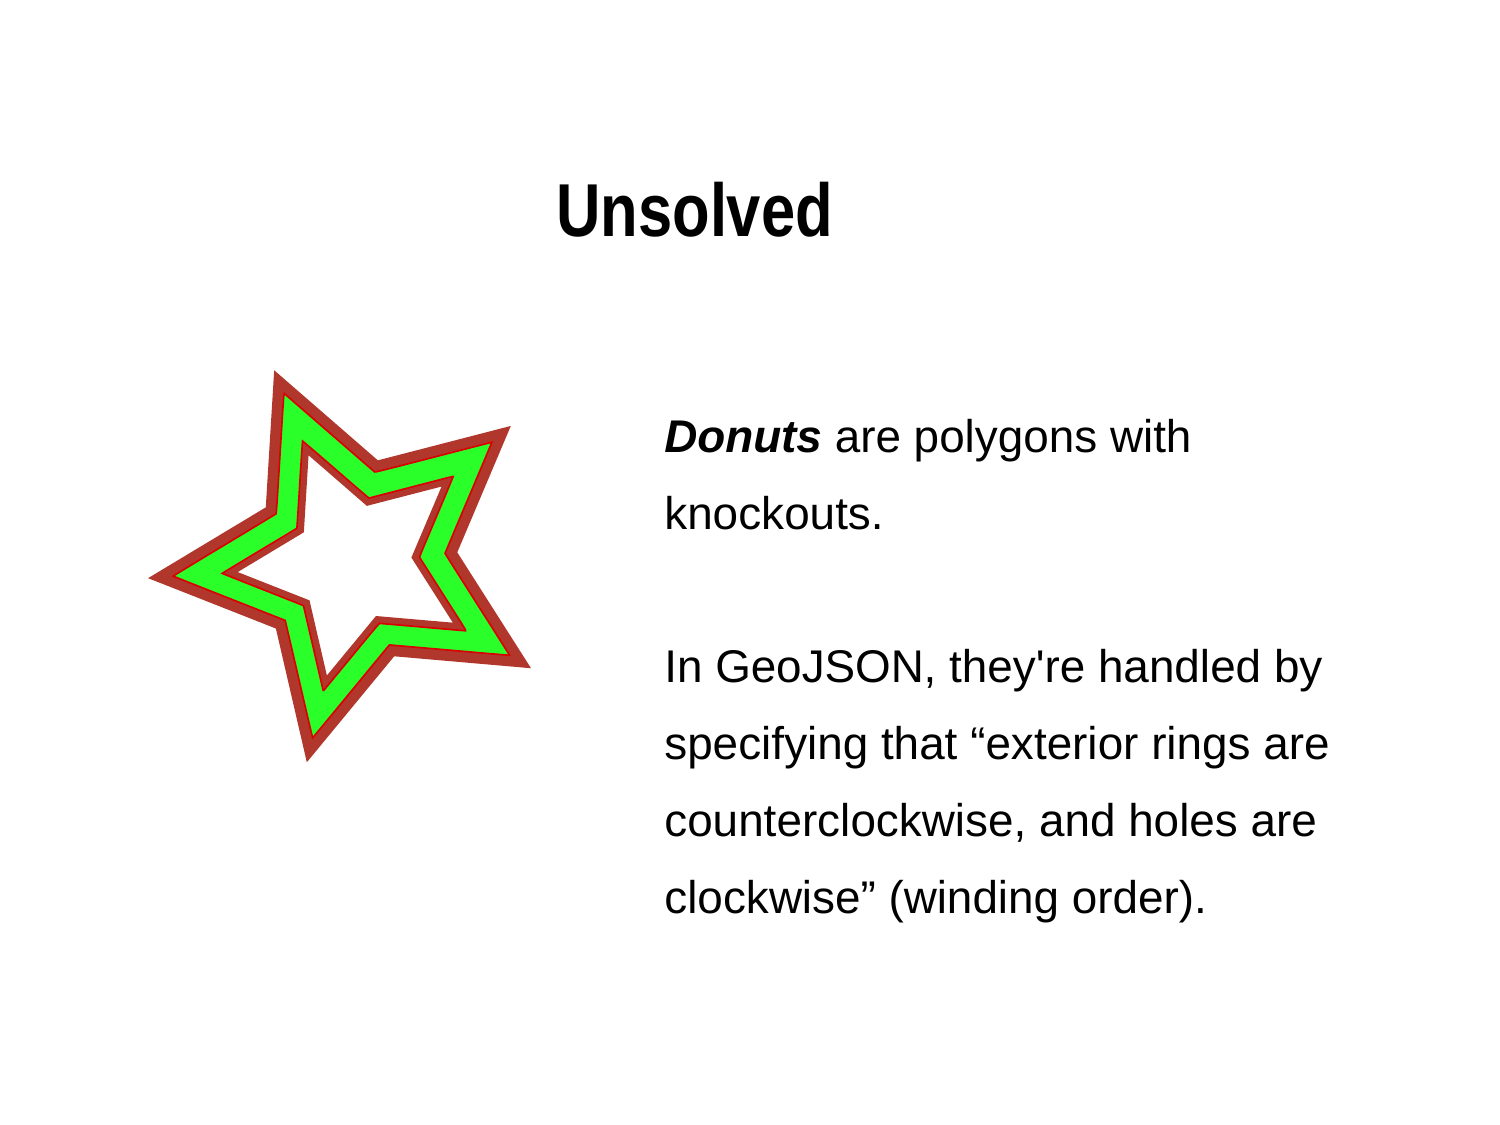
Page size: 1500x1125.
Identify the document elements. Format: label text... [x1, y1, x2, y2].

picture [147, 369, 532, 763]
text_box Donuts are polygons with knockouts. In GeoJSON, they're handled by specifying that “exterior rings are counterclockwise, and holes are clockwise” (winding order). [649, 377, 1359, 845]
title Unsolved [181, 115, 1209, 304]
